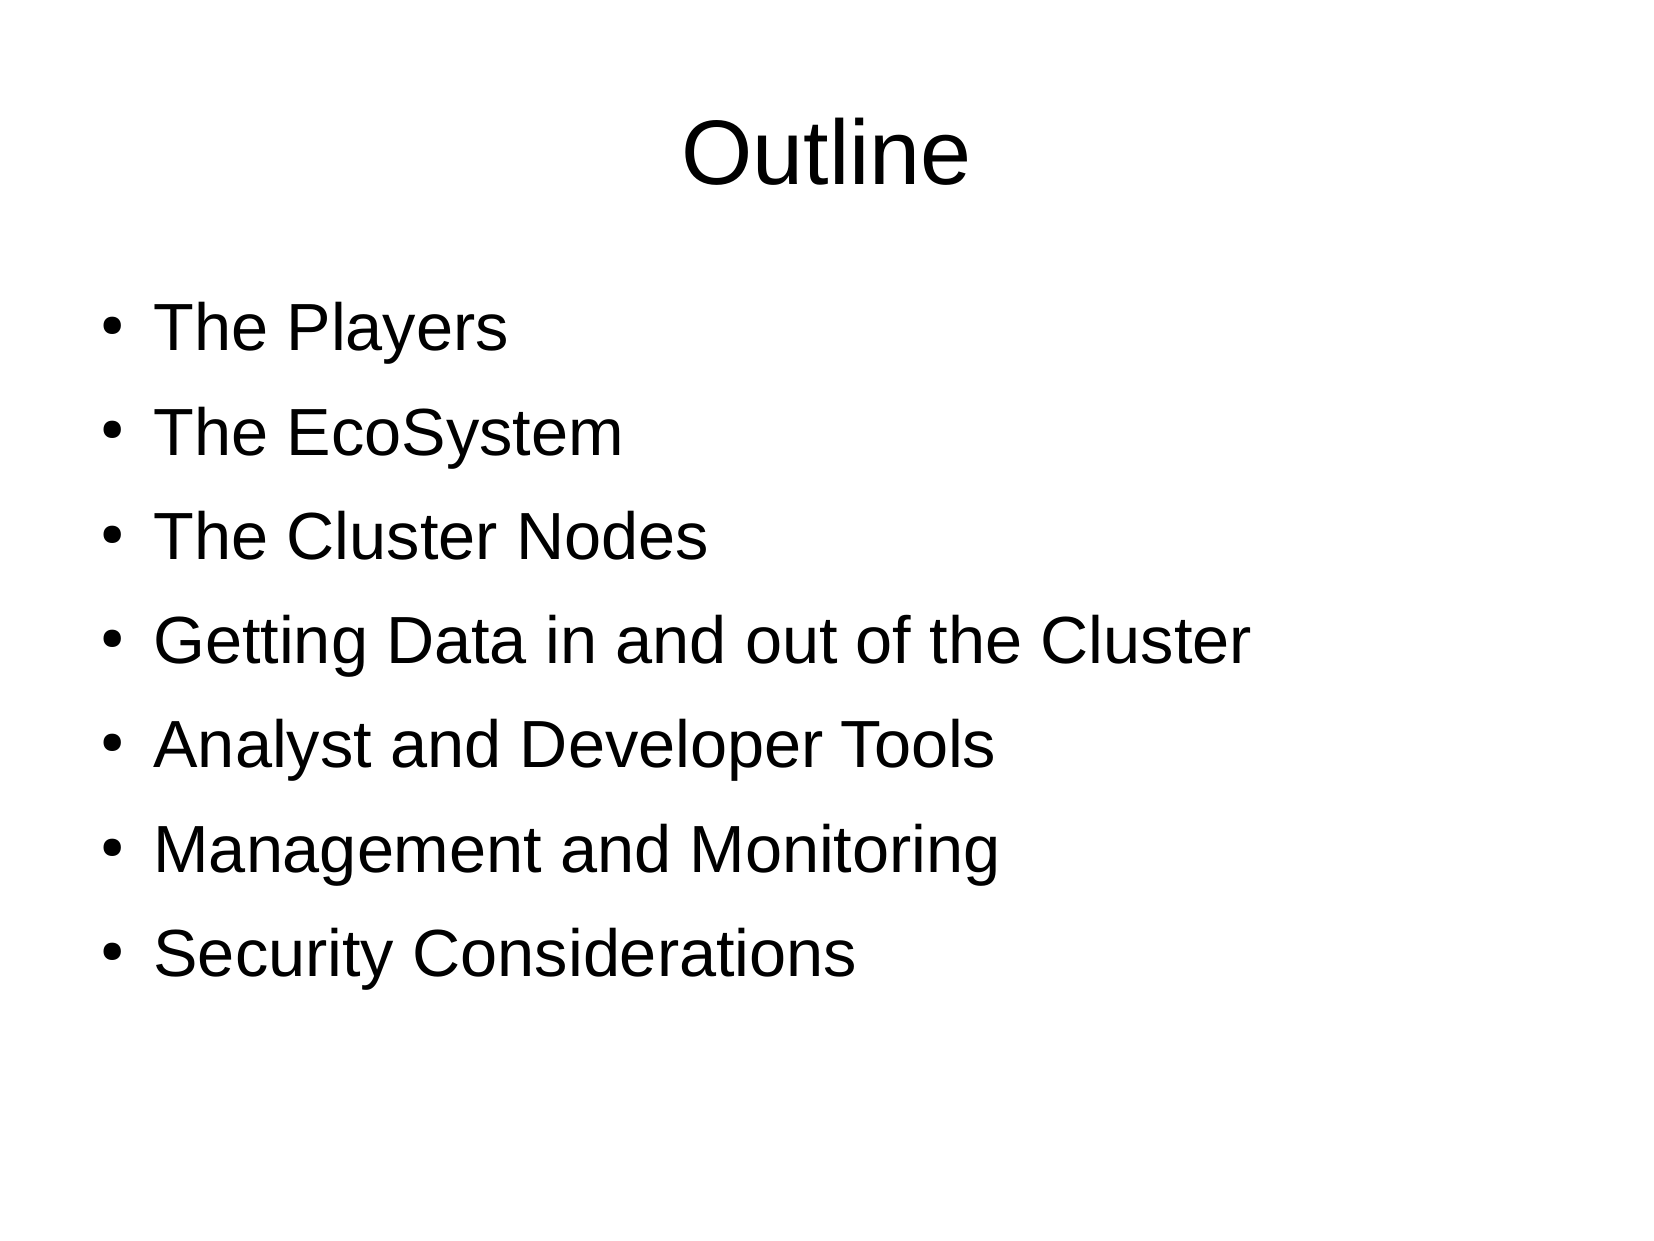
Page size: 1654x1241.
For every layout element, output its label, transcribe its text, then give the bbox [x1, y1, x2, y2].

title Outline [82, 49, 1571, 257]
list The Players The EcoSystem The Cluster Nodes Getting Data in and out of the Cluster Analyst and Developer Tools Management and Monitoring Security Considerations [82, 290, 1571, 1010]
